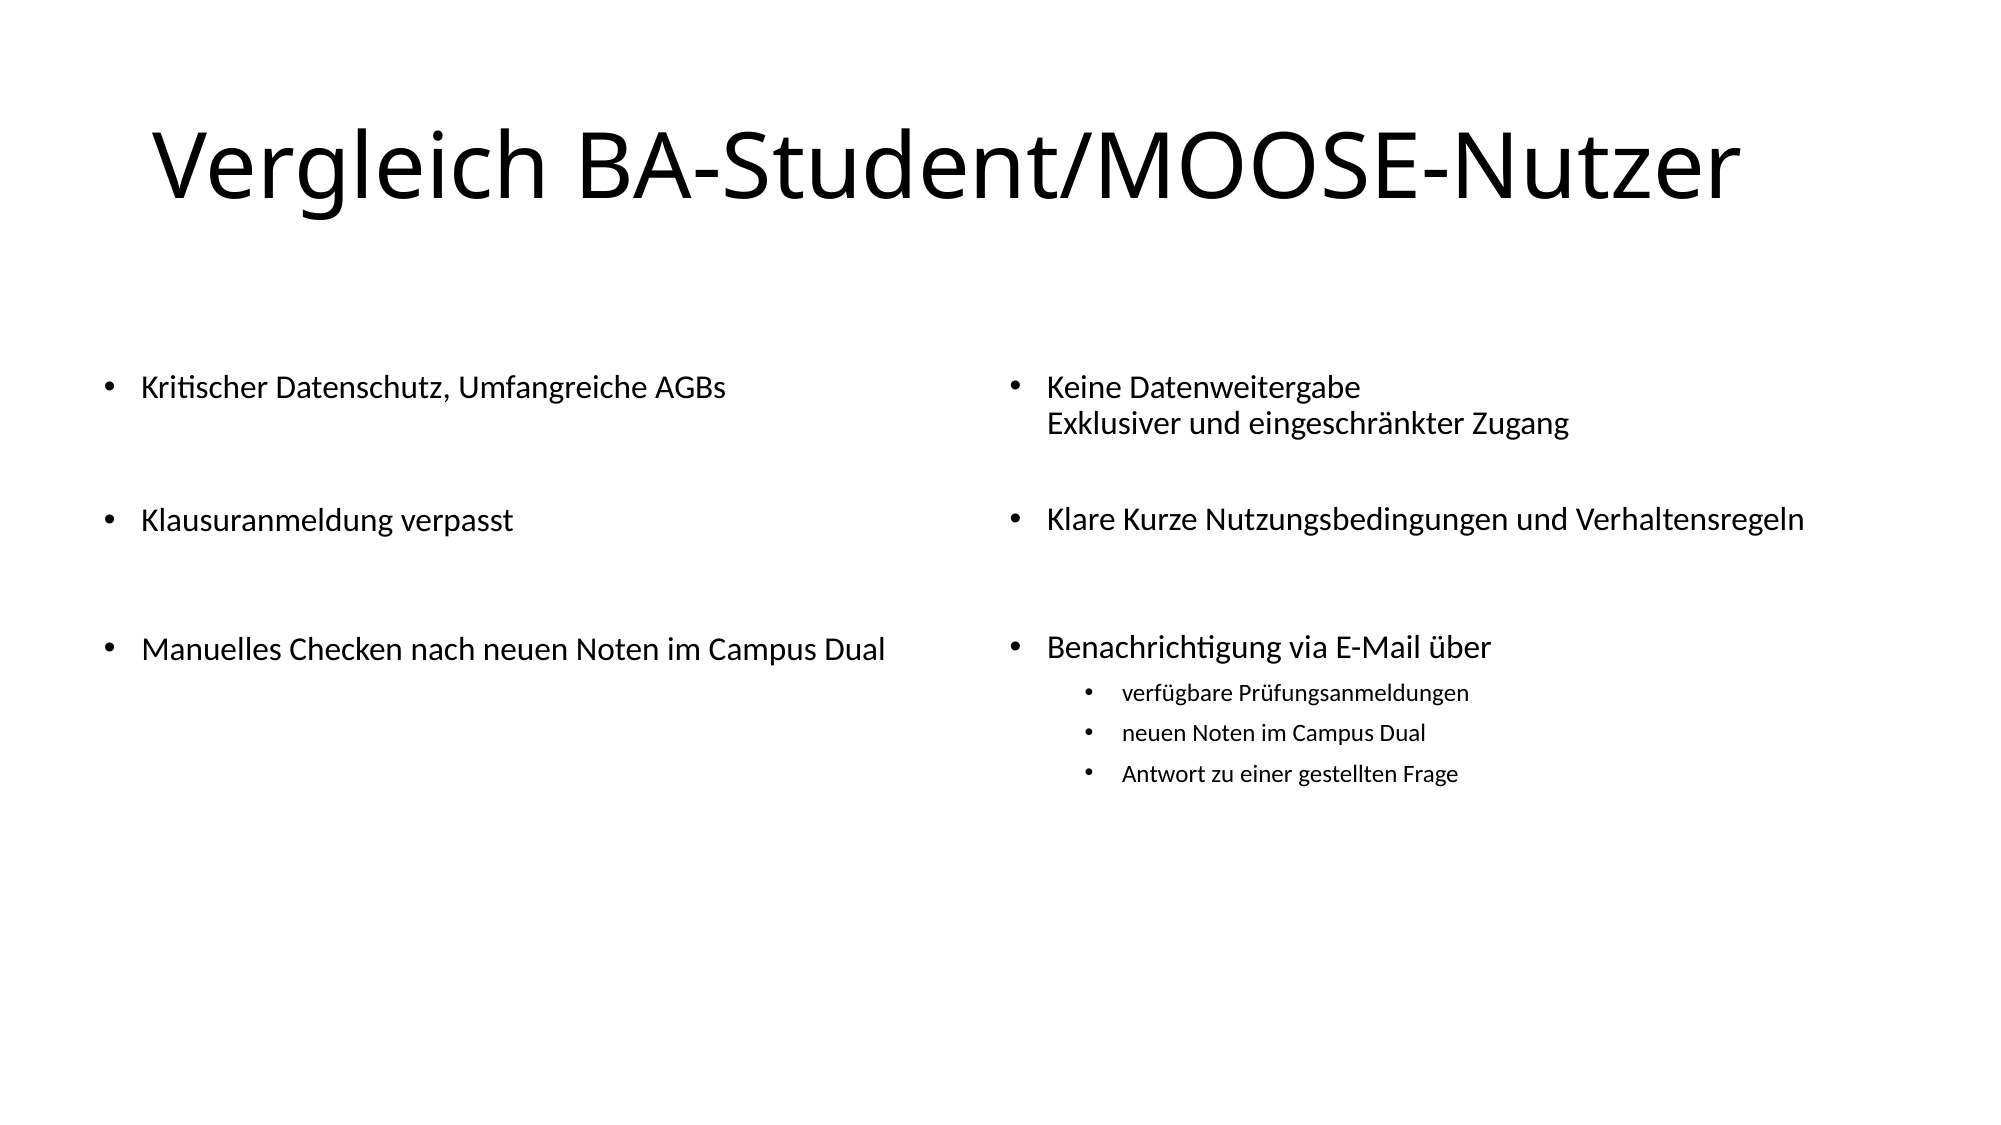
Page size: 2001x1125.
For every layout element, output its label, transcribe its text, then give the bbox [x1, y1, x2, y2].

list Kritischer Datenschutz, Umfangreiche AGBs Klausuranmeldung verpasst Manuelles Checken nach neuen Noten im Campus Dual [88, 362, 997, 1096]
title Vergleich BA-Student/MOOSE-Nutzer [137, 59, 1863, 278]
text_box Keine Datenweitergabe Exklusiver und eingeschränkter Zugang Klare Kurze Nutzungsbedingungen und Verhaltensregeln Benachrichtigung via E-Mail über verfügbare Prüfungsanmeldungen neuen Noten im Campus Dual Antwort zu einer gestellten Frage [994, 362, 1902, 1095]
